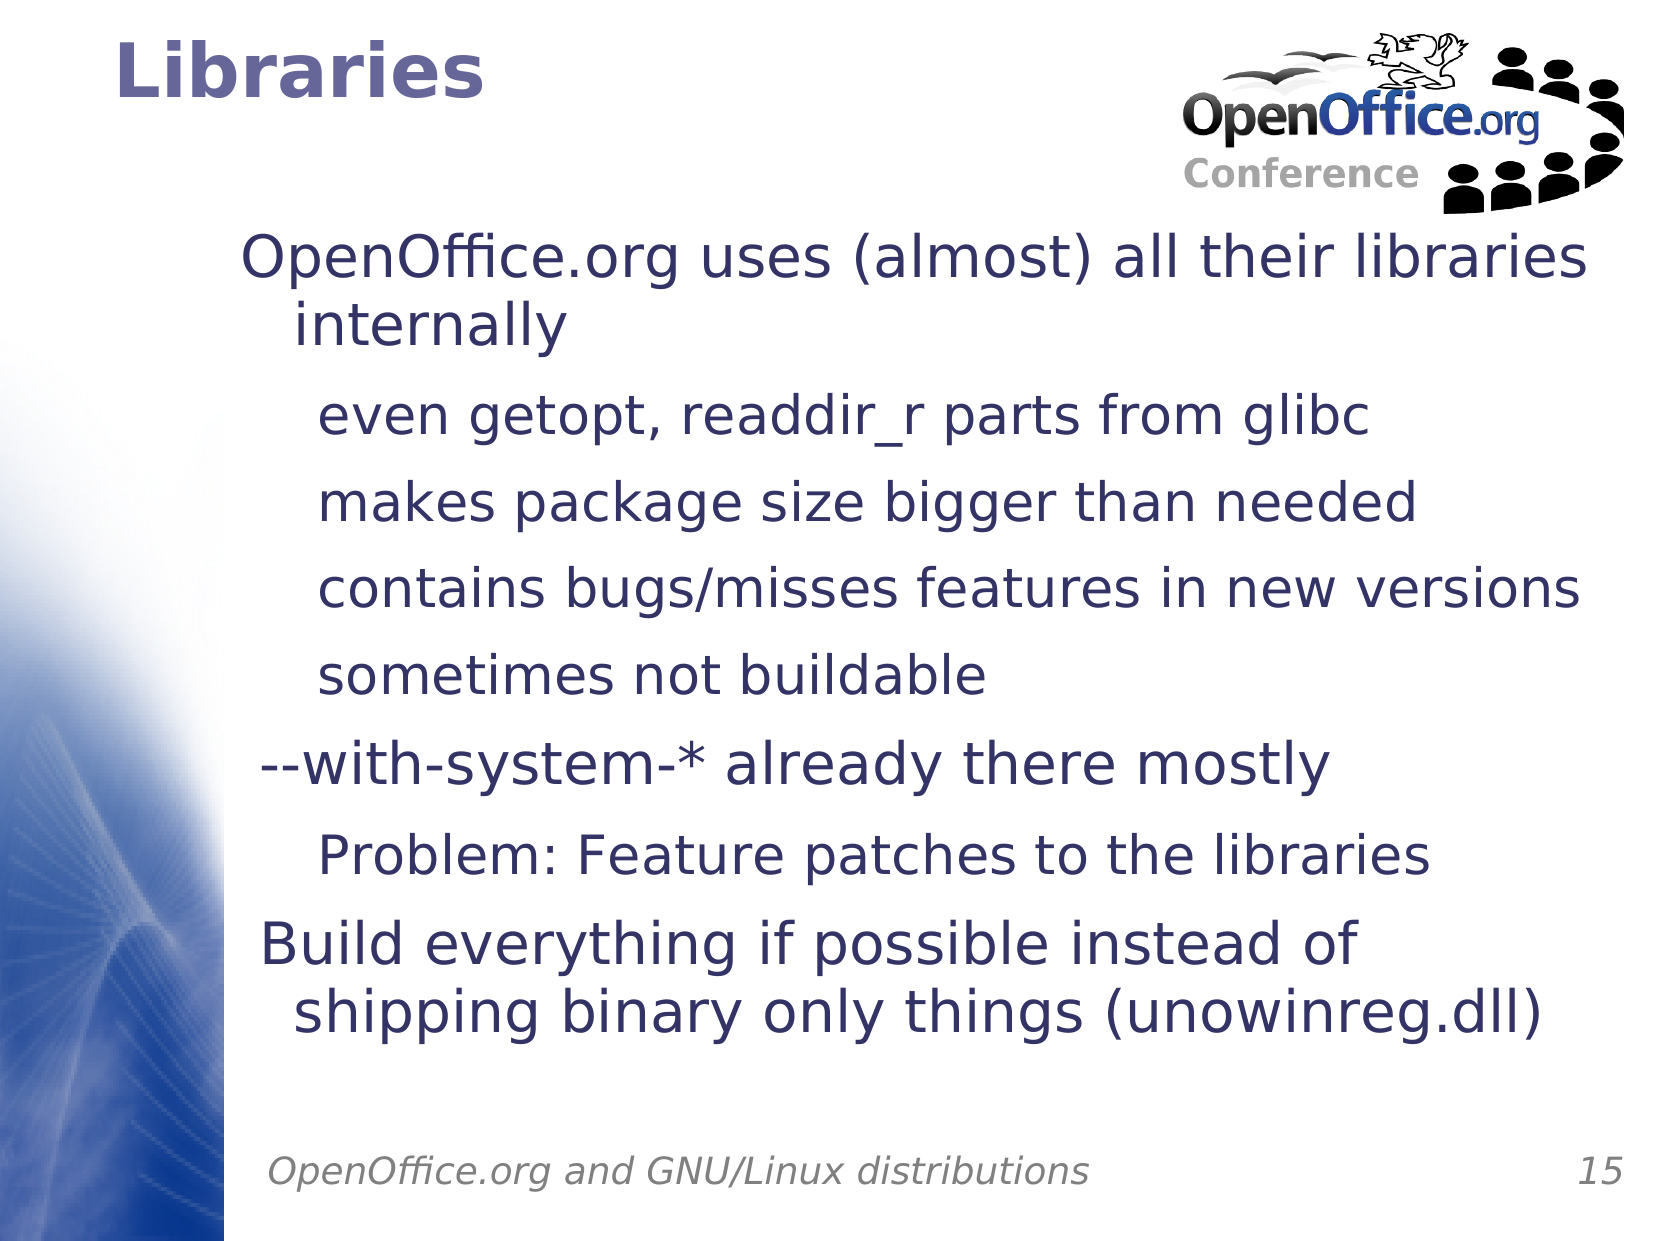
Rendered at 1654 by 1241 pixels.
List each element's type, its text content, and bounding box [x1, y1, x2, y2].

title Libraries [24, 22, 1105, 121]
picture [1183, 33, 1624, 214]
picture [0, 0, 224, 1241]
list OpenOffice.org uses (almost) all their libraries internally even getopt, readdir_r parts from glibc makes package size bigger than needed contains bugs/misses features in new versions sometimes not buildable --with-system-* already there mostly Problem: Feature patches to the libraries Build everything if possible instead of shipping binary only things (unowinreg.dll) [223, 223, 1619, 1118]
